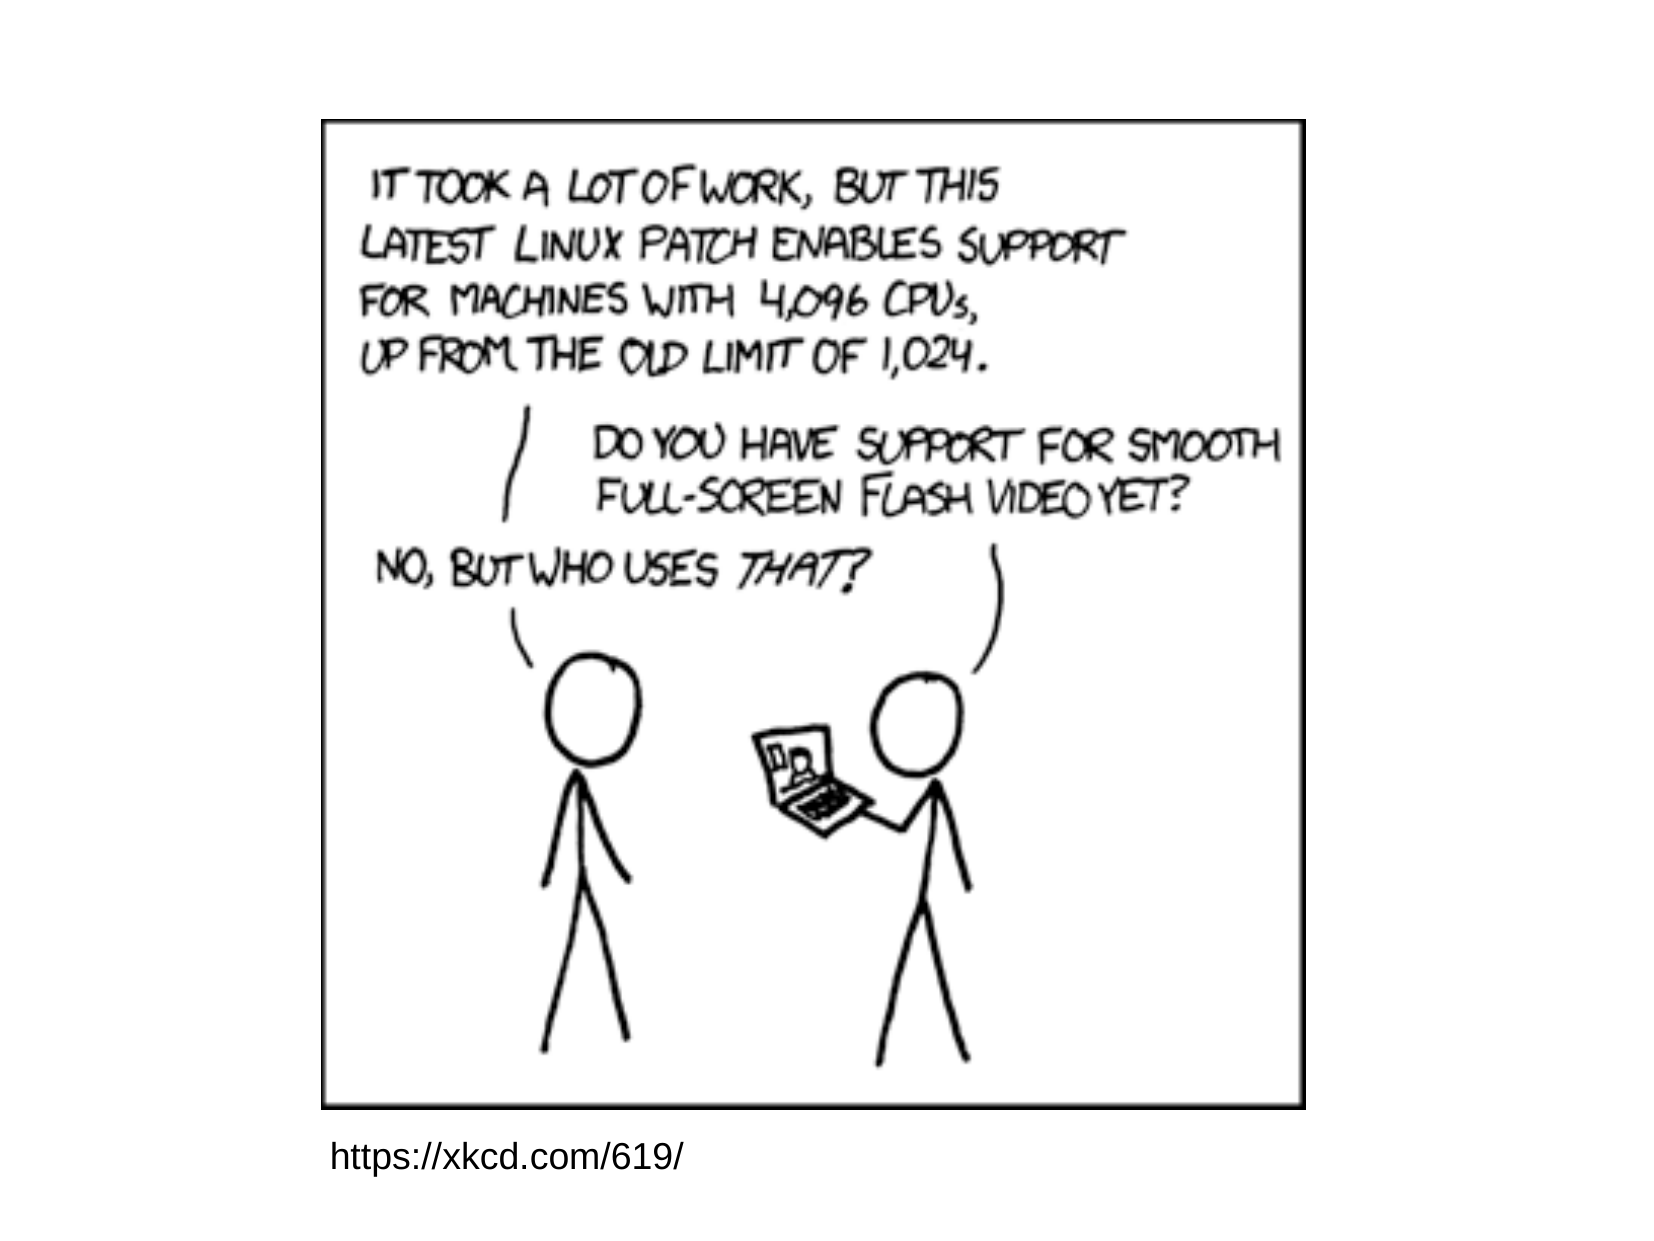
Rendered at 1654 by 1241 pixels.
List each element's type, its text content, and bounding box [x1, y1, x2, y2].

text_box https://xkcd.com/619/ [315, 1128, 1411, 1186]
picture [321, 119, 1306, 1110]
